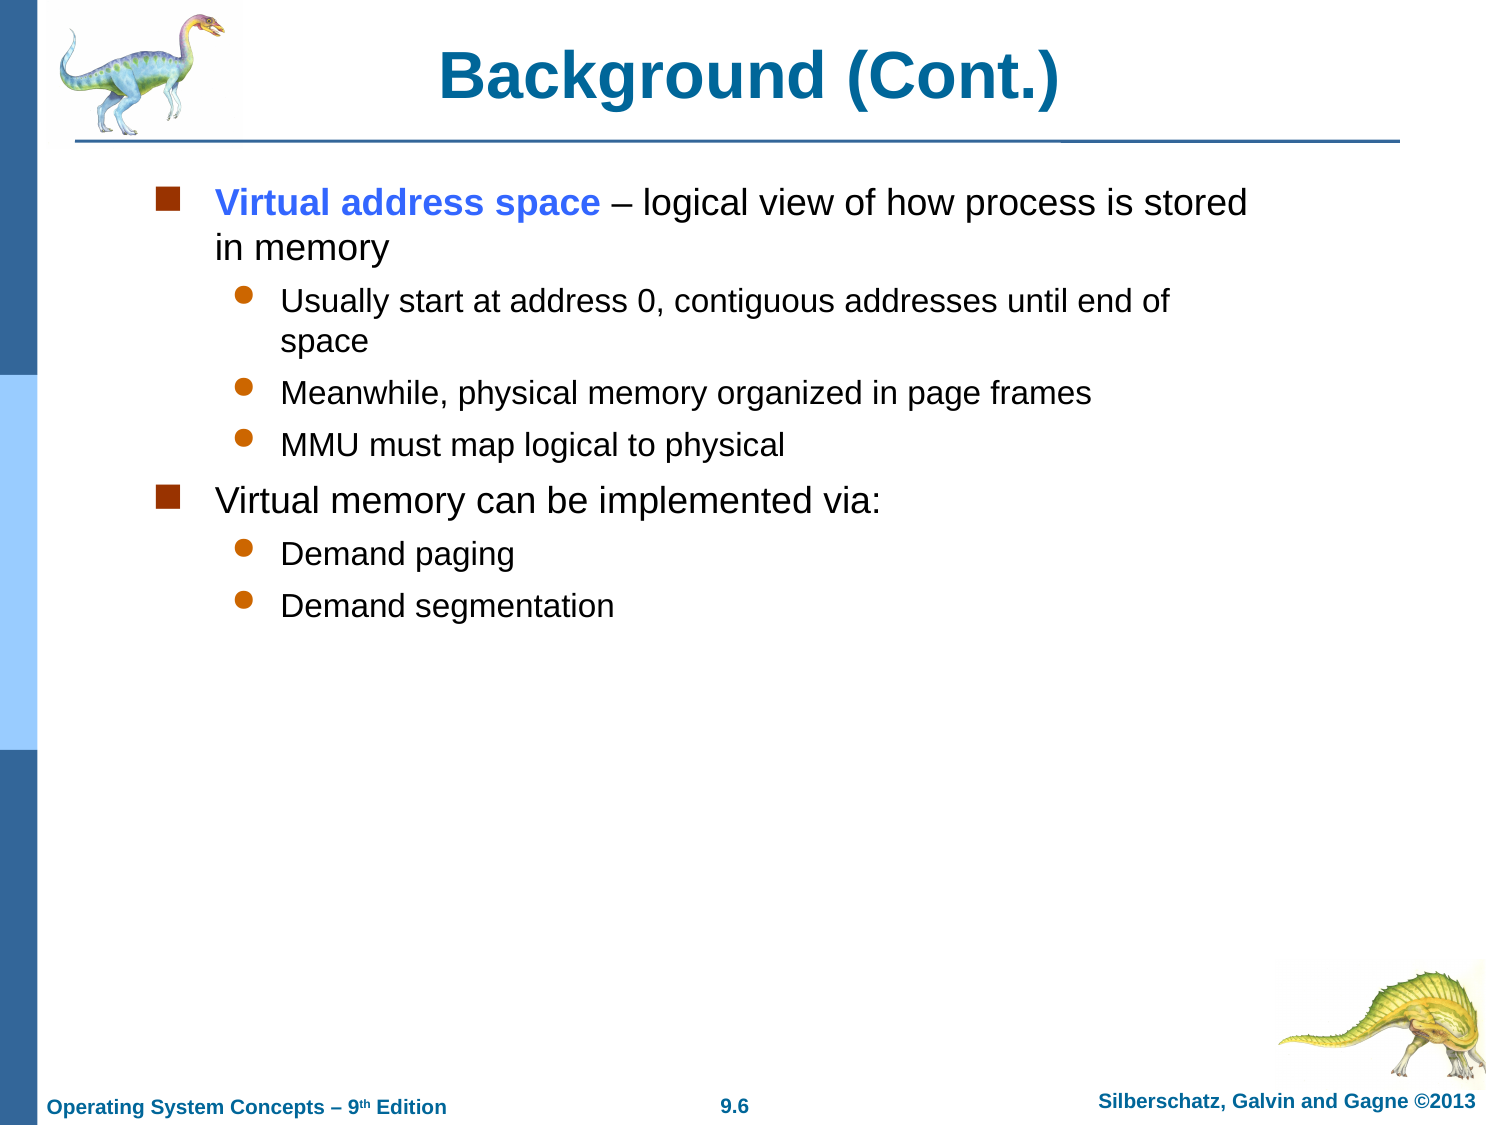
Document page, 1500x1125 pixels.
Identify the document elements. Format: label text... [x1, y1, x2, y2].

picture [46, 0, 243, 149]
title Background (Cont.) [75, 24, 1425, 120]
list Virtual address space – logical view of how process is stored in memory Usually start at address 0, contiguous addresses until end of space Meanwhile, physical memory organized in page frames MMU must map logical to physical Virtual memory can be implemented via: Demand paging Demand segmentation [143, 170, 1265, 914]
picture [1275, 959, 1486, 1090]
